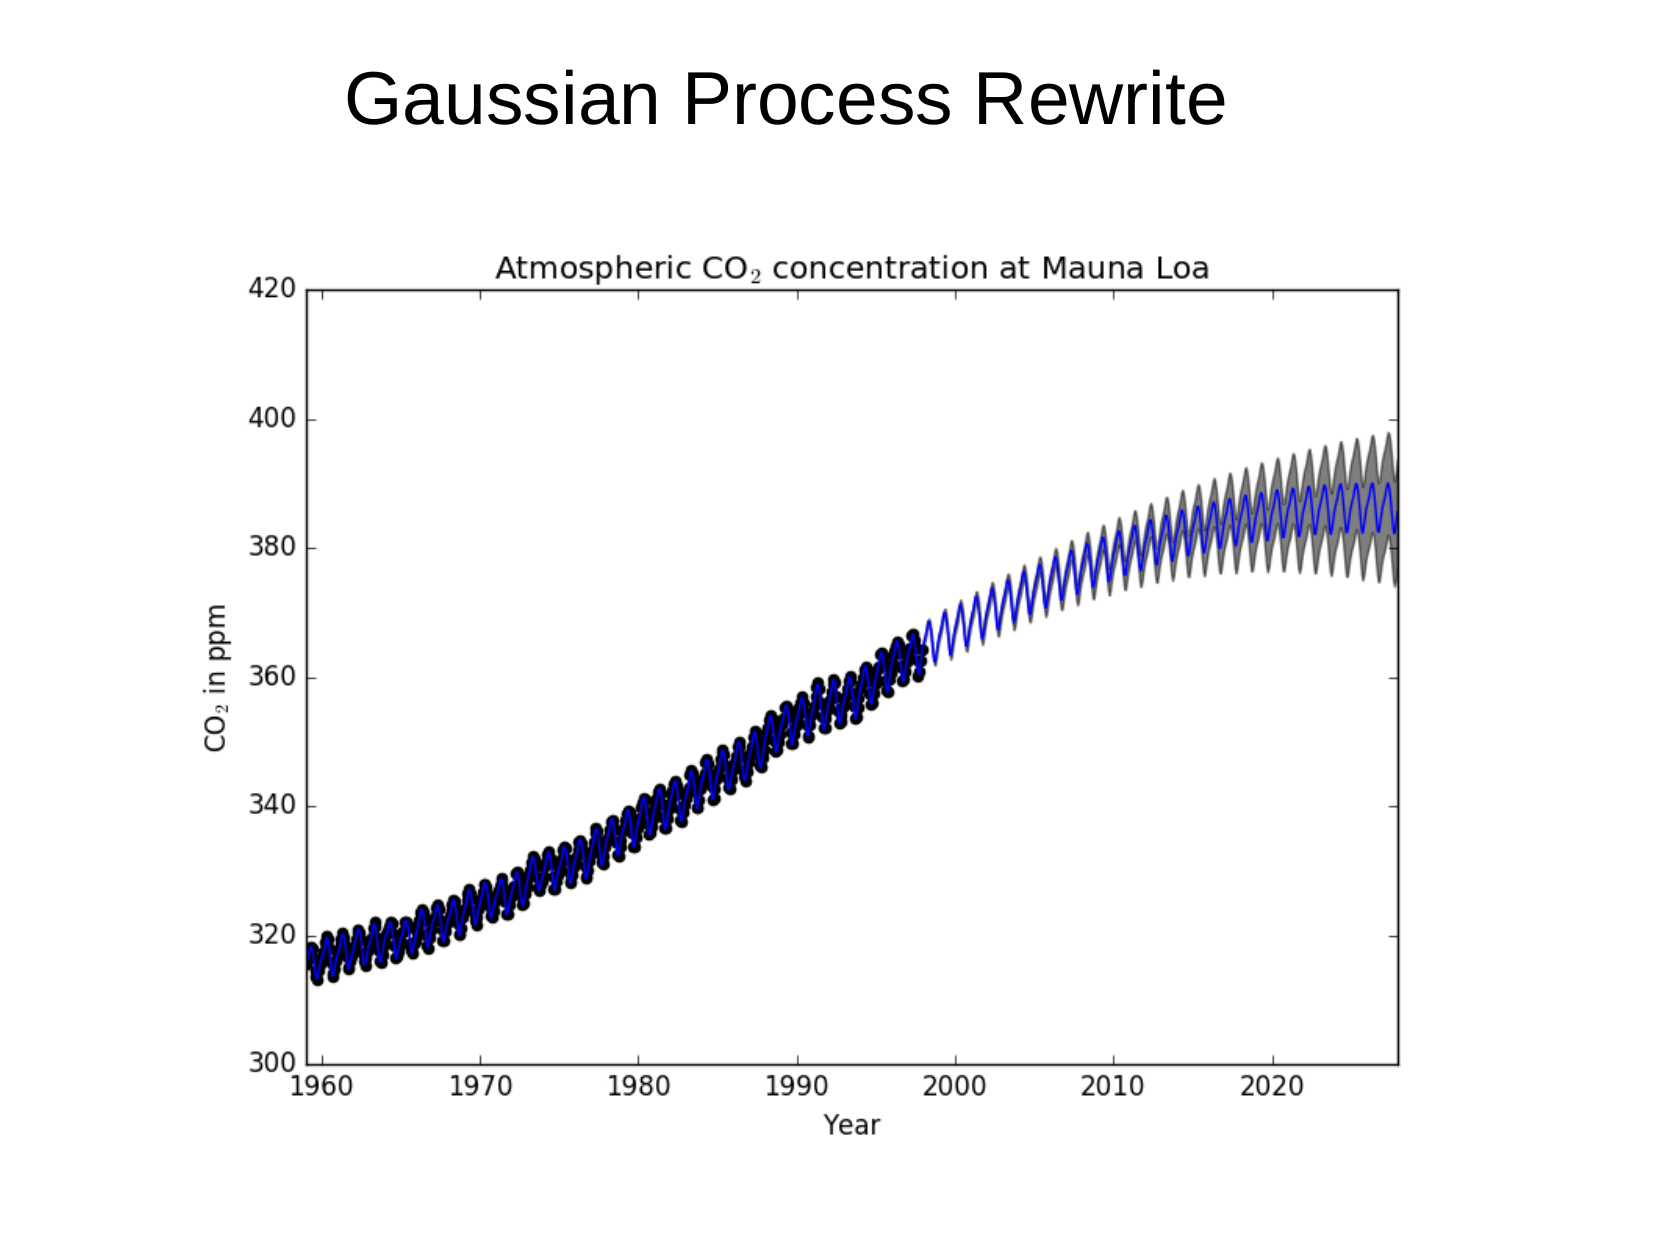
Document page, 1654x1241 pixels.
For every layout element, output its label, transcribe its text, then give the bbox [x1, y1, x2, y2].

text_box Gaussian Process Rewrite [330, 49, 1321, 149]
picture [175, 224, 1426, 1163]
